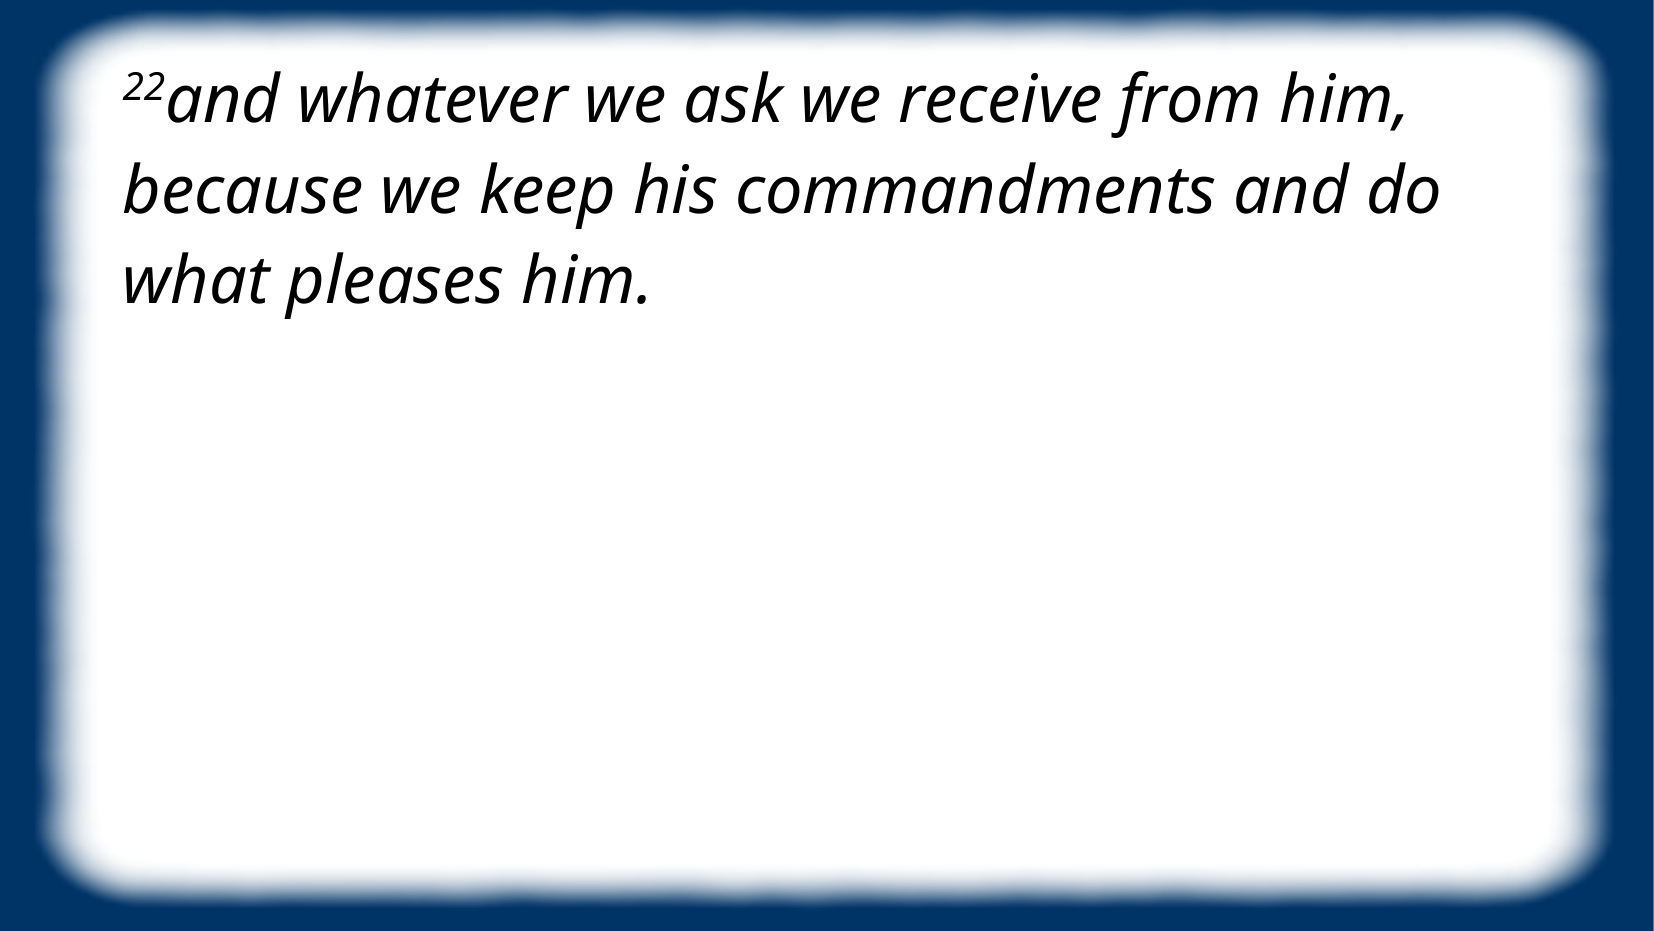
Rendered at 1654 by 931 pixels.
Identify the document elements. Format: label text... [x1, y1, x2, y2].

text_box 22and whatever we ask we receive from him, because we keep his commandments and do what pleases him. [107, 43, 1533, 329]
picture [0, 0, 1654, 931]
